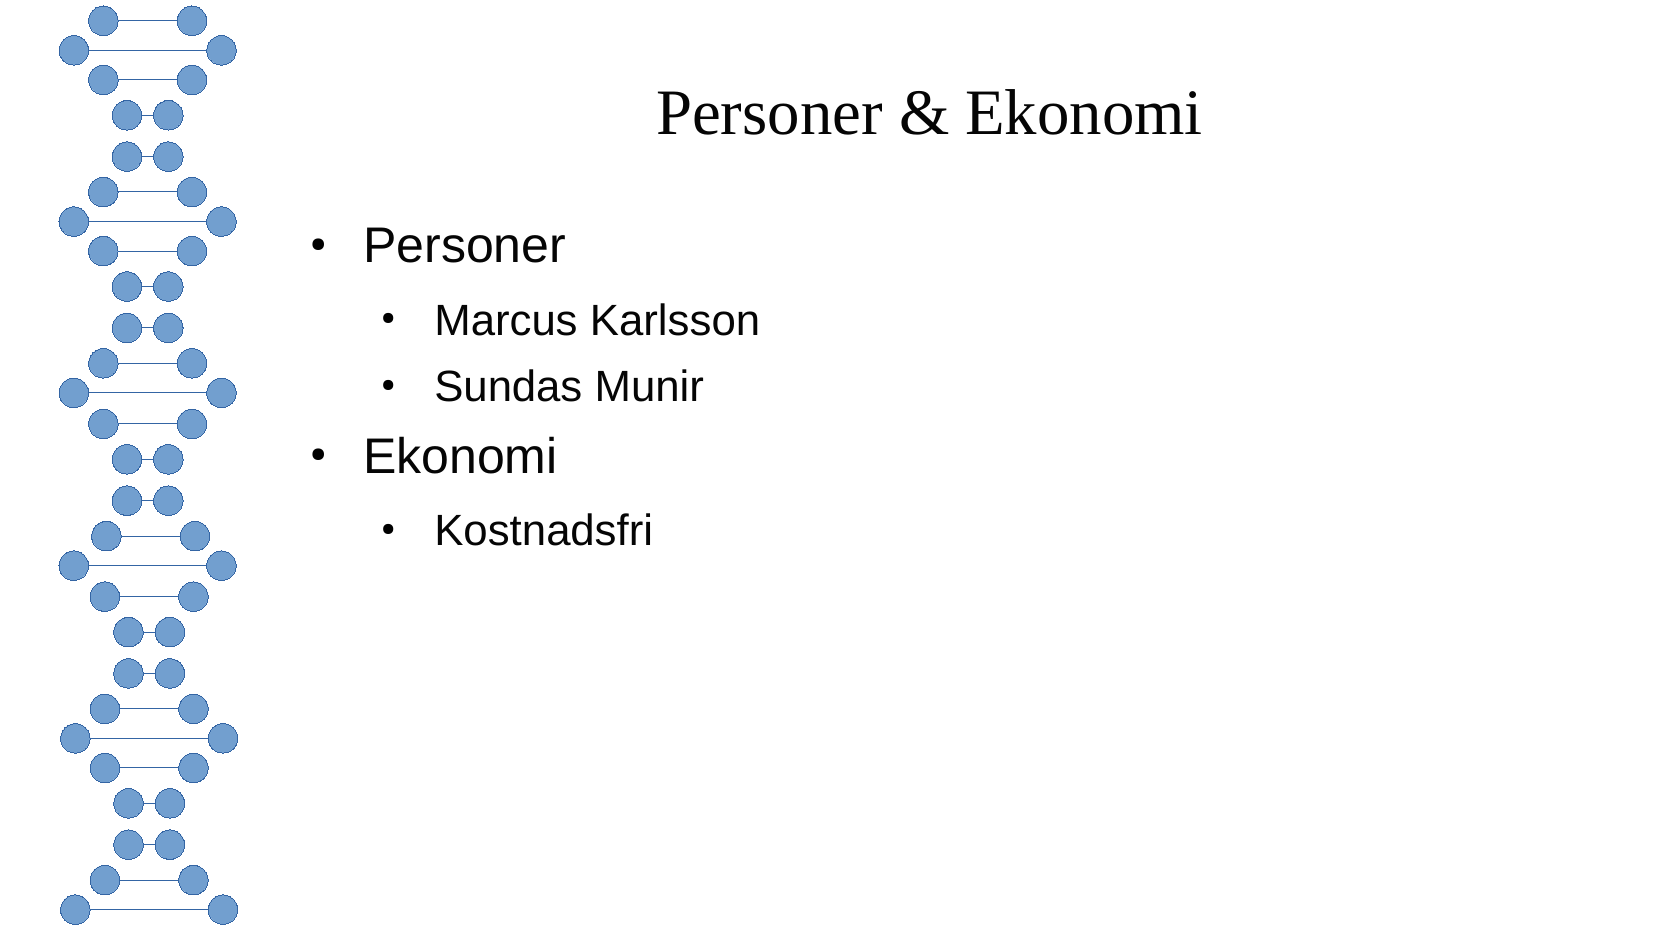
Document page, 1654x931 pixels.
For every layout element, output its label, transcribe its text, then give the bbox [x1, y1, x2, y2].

list Personer Marcus Karlsson Sundas Munir Ekonomi Kostnadsfri [292, 217, 1501, 758]
title Personer & Ekonomi [265, 35, 1595, 189]
